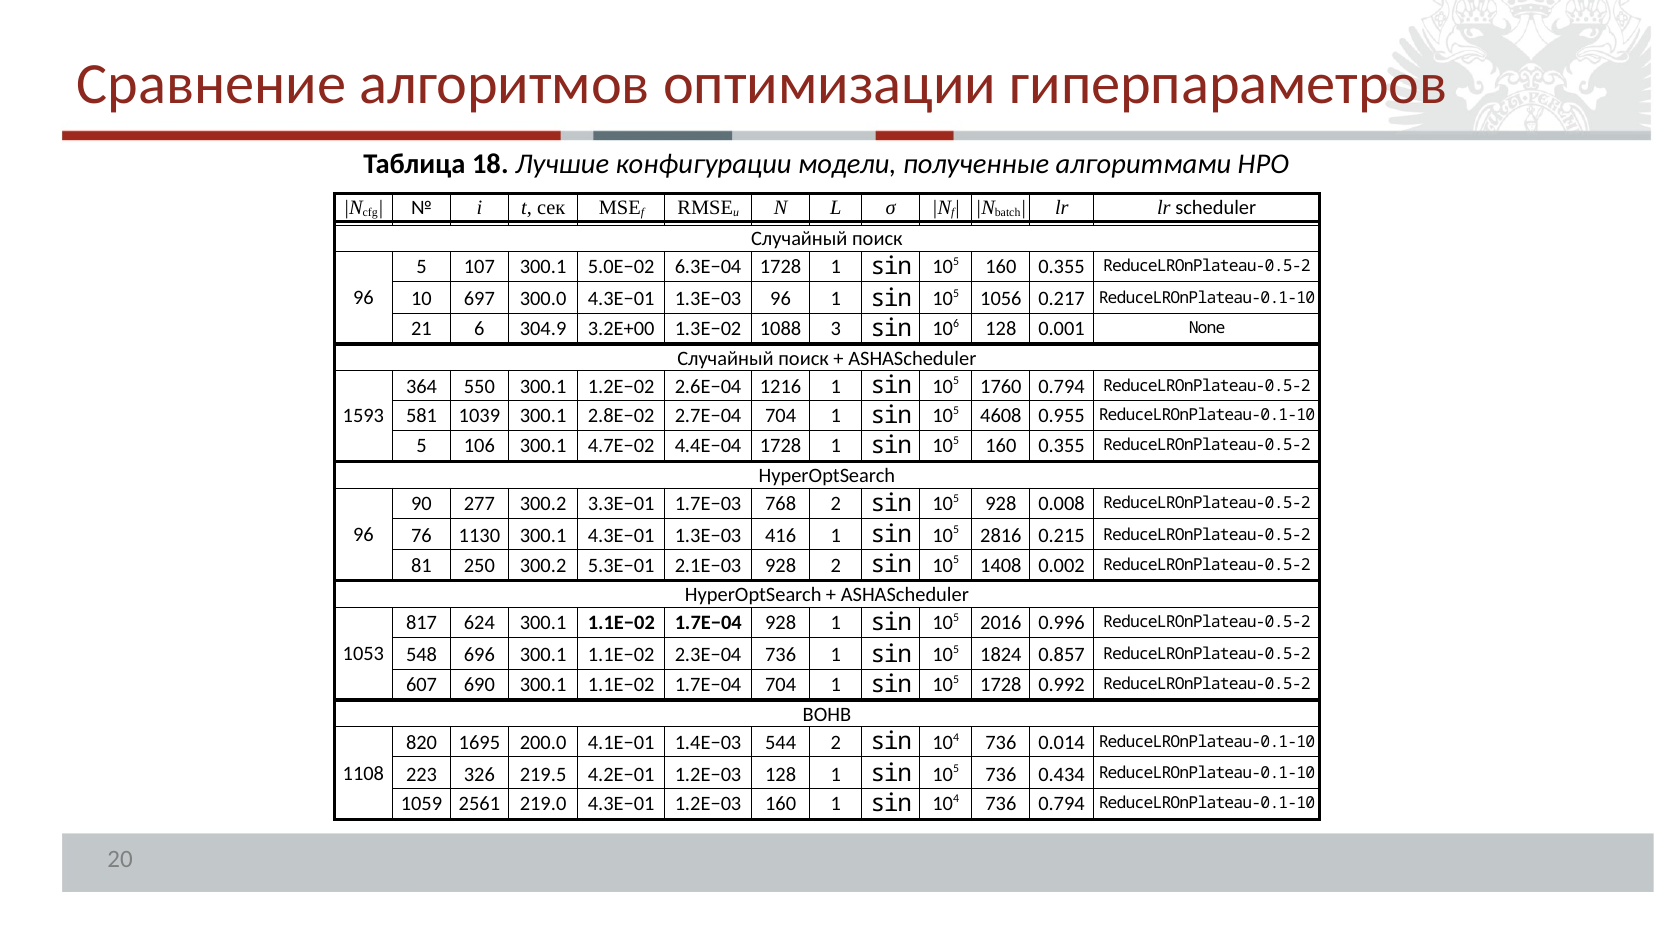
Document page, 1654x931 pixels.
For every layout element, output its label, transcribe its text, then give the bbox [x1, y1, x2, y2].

picture [0, 0, 1654, 931]
title Сравнение алгоритмов оптимизации гиперпараметров [76, 48, 1565, 130]
